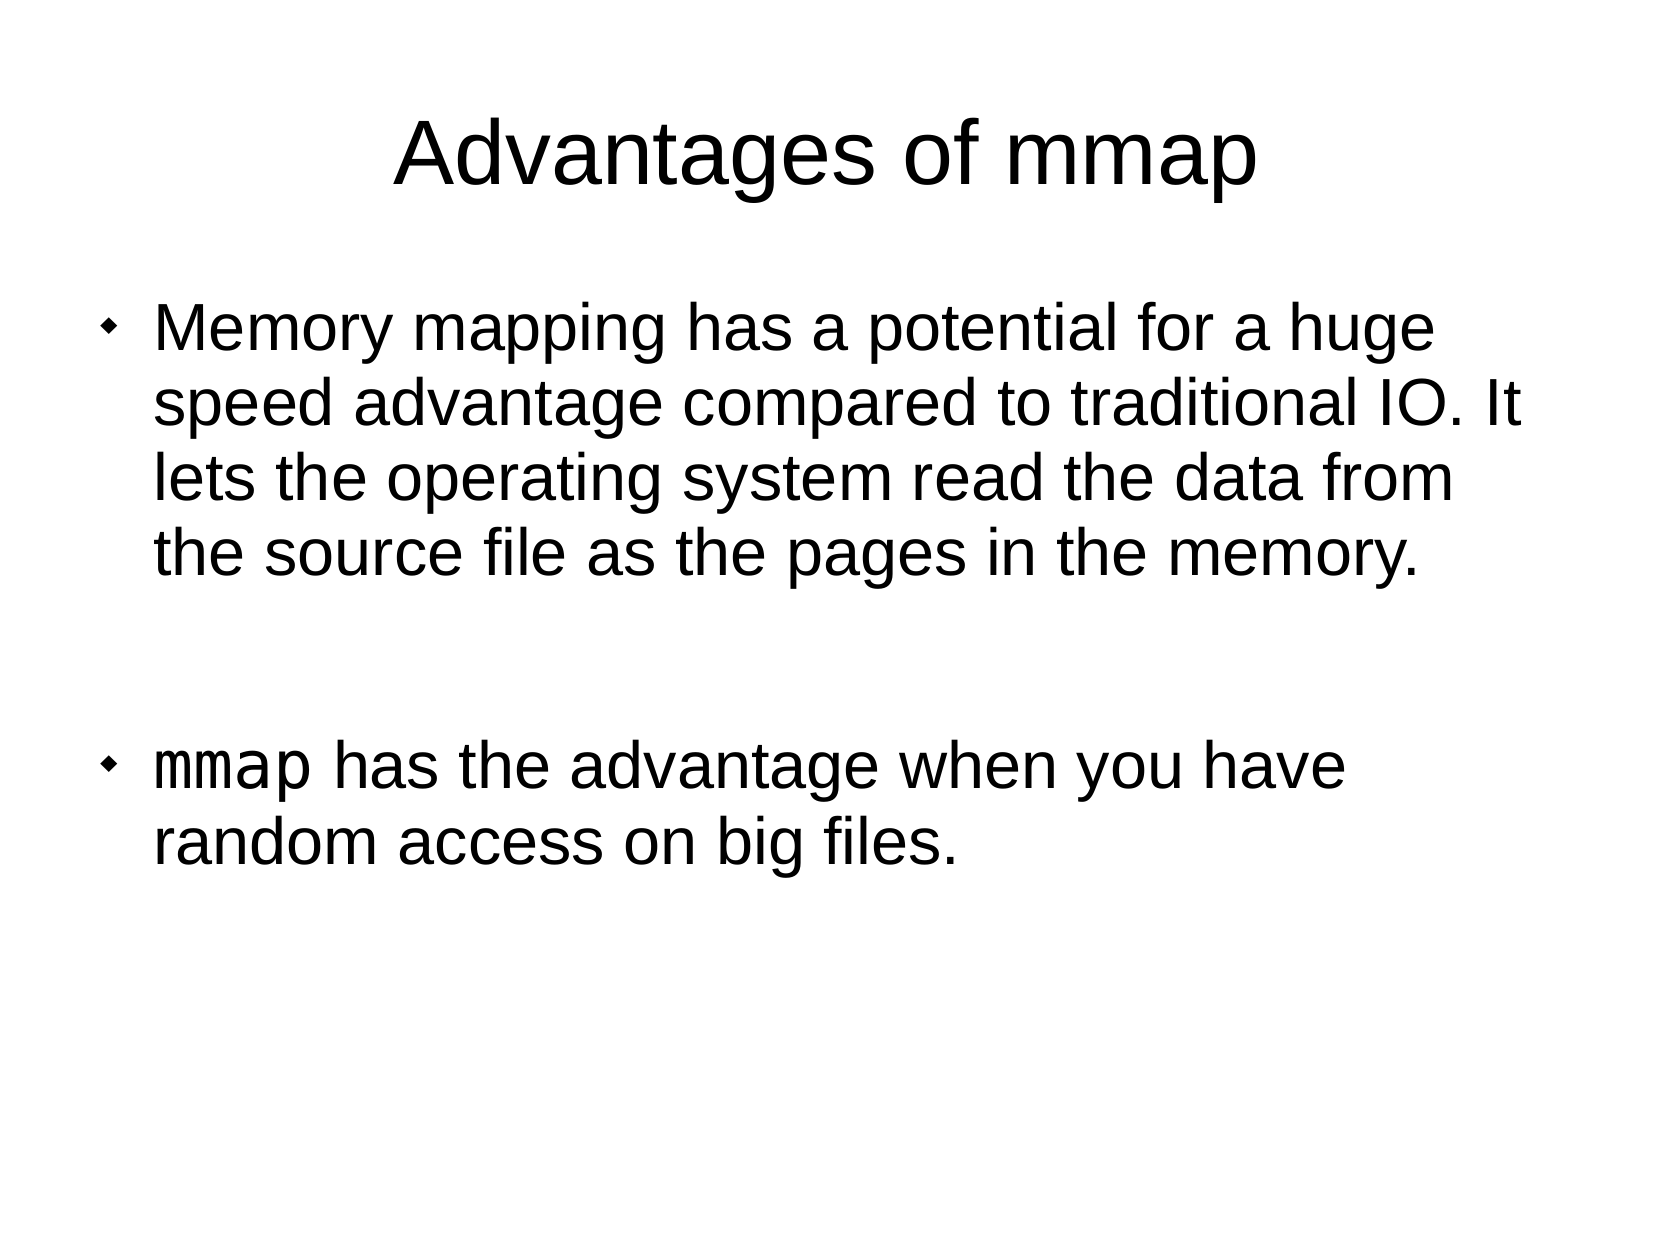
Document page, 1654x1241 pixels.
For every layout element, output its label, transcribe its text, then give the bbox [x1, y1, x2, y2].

title Advantages of mmap [82, 49, 1571, 257]
list Memory mapping has a potential for a huge speed advantage compared to traditional IO. It lets the operating system read the data from the source file as the pages in the memory. mmap has the advantage when you have random access on big files. [82, 290, 1538, 1010]
